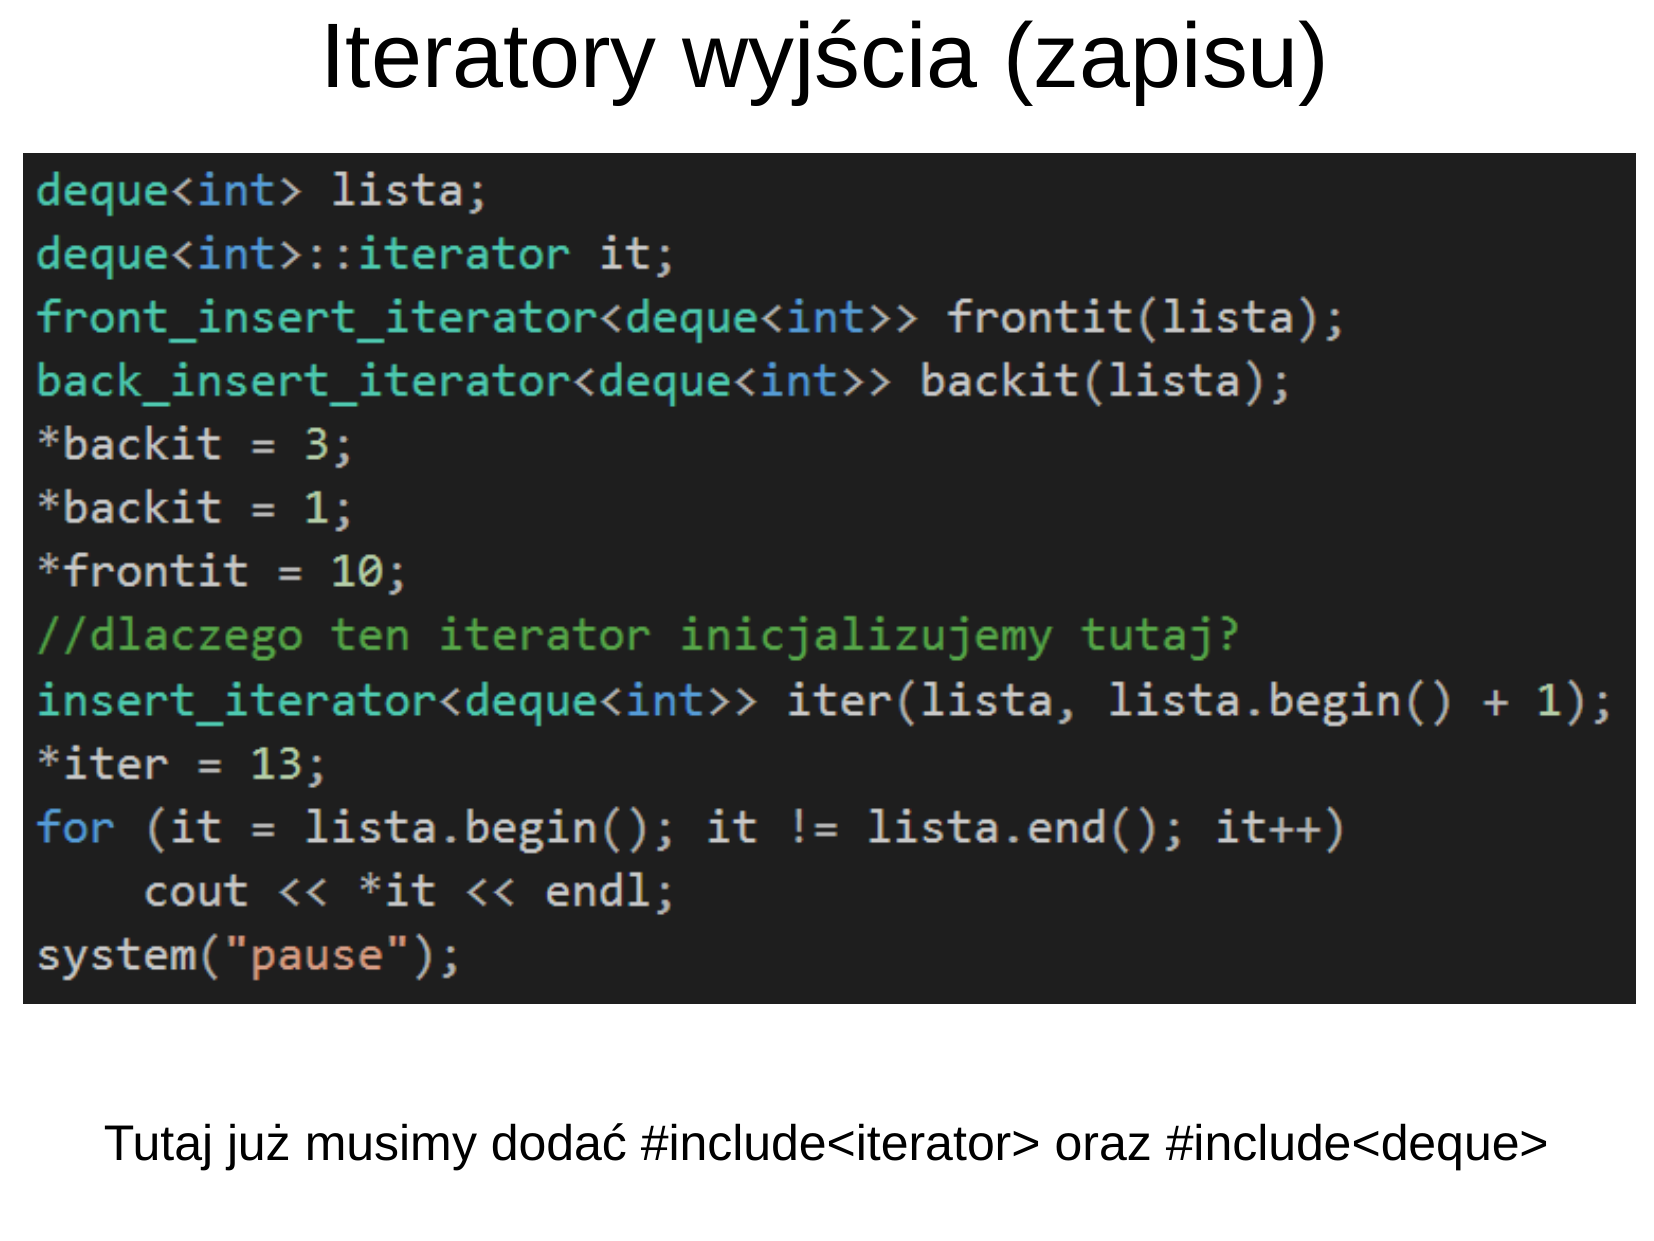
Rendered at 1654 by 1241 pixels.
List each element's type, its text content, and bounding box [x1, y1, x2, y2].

title Tutaj już musimy dodać #include<iterator> oraz #include<deque> [82, 1039, 1571, 1241]
title Iteratory wyjścia (zapisu) [94, 0, 1583, 153]
picture [23, 153, 1636, 1004]
